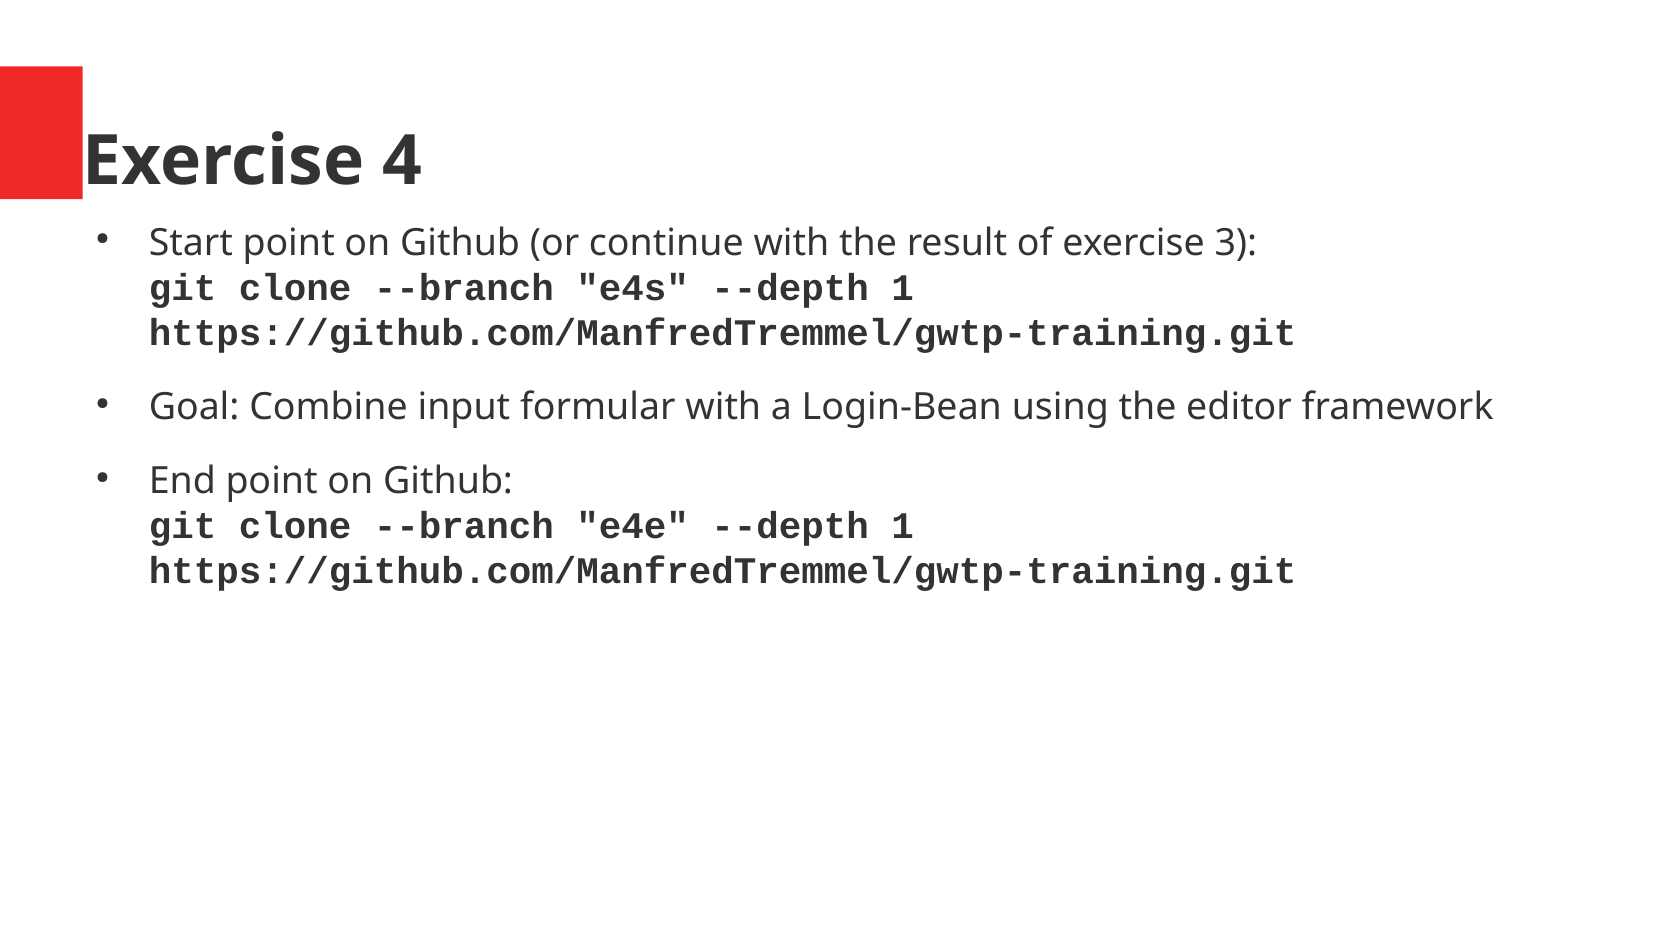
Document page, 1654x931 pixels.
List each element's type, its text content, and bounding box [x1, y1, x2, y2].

title Exercise 4 [82, 33, 1571, 196]
list Start point on Github (or continue with the result of exercise 3): git clone --branch "e4s" --depth 1 https://github.com/ManfredTremmel/gwtp-training.git Goal: Combine input formular with a Login-Bean using the editor framework End point on Github: git clone --branch "e4e" --depth 1 https://github.com/ManfredTremmel/gwtp-training.git [78, 217, 1567, 875]
